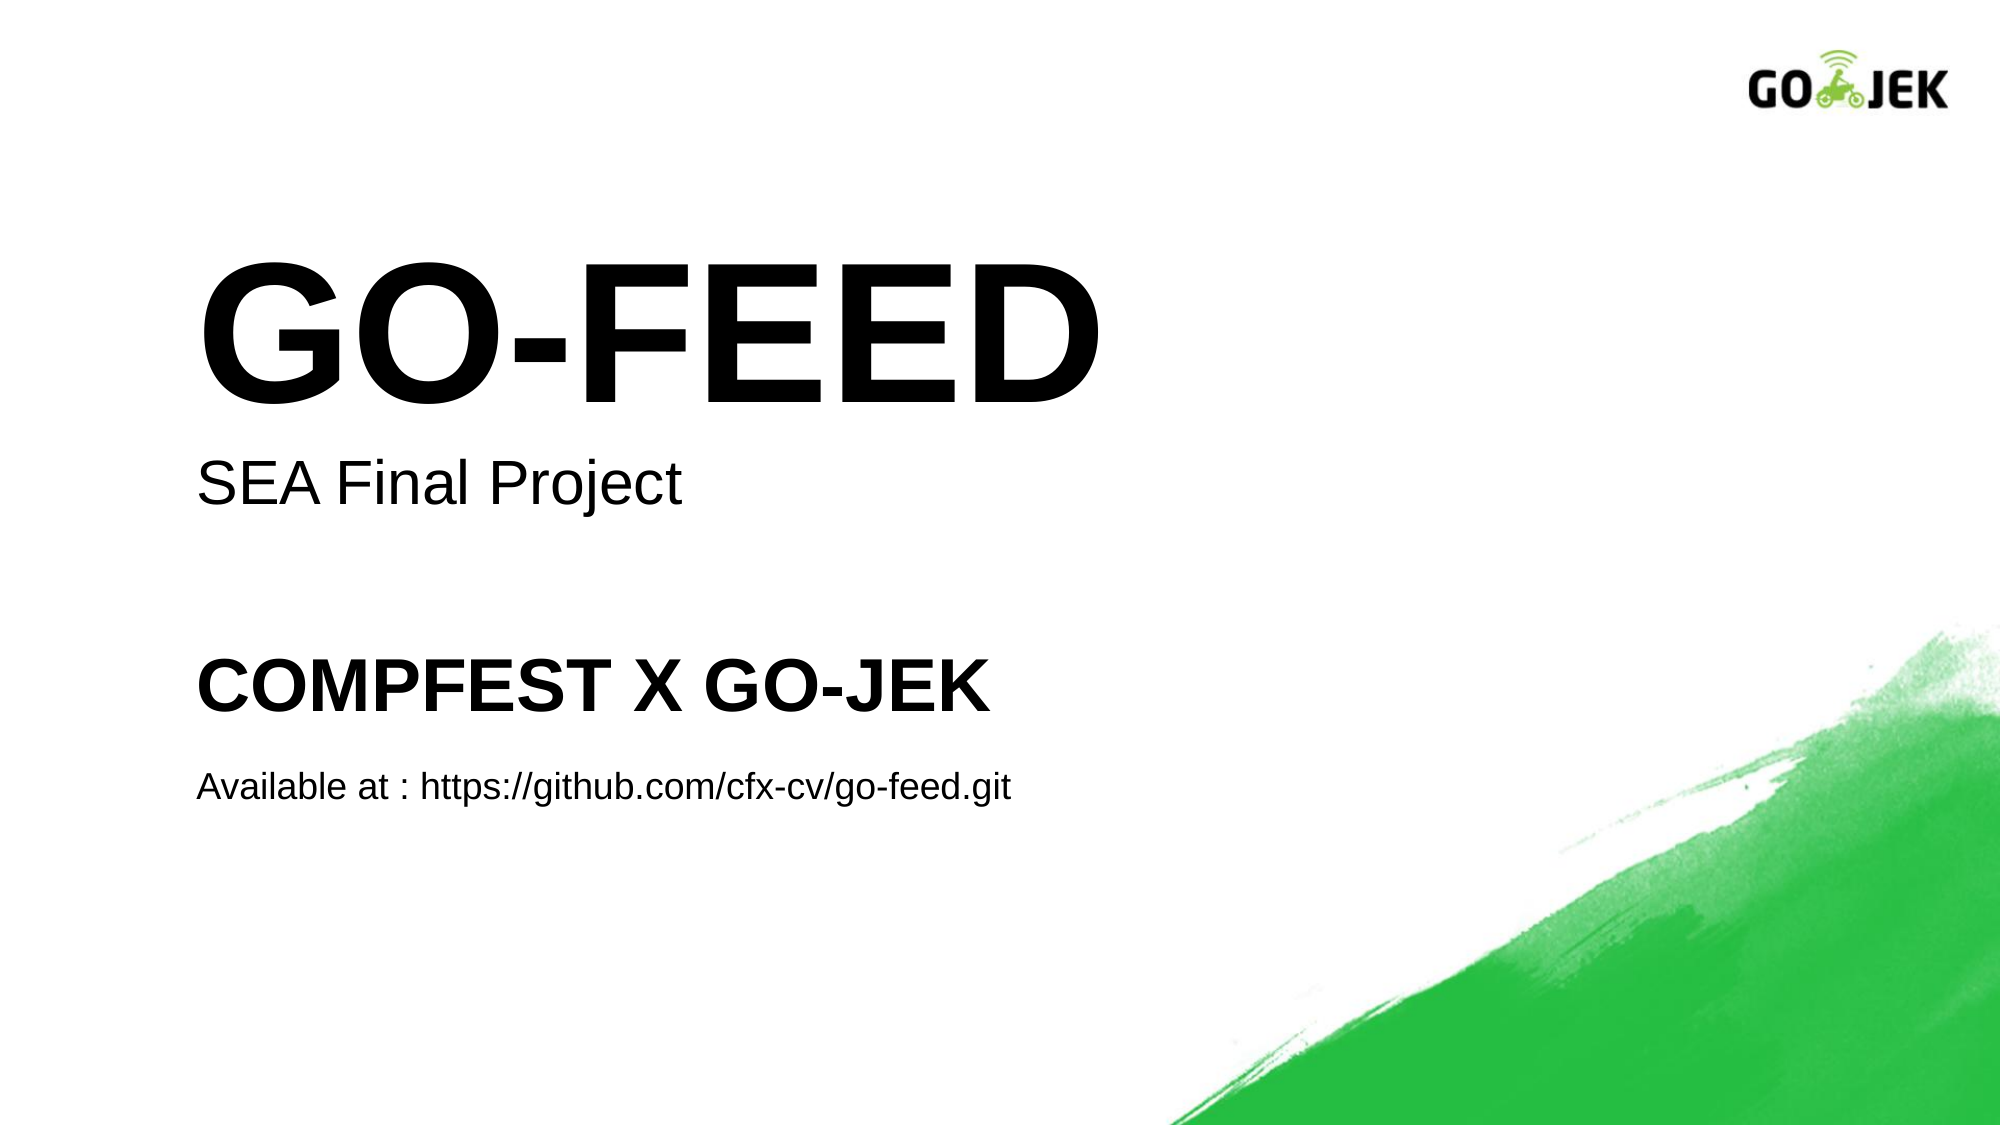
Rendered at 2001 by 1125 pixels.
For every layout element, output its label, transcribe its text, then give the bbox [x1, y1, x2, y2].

picture [0, 0, 2000, 1125]
text_box GO-FEED SEA Final Project COMPFEST X GO-JEK Available at : https://github.com/cfx-cv/go-feed.git [181, 187, 1769, 886]
